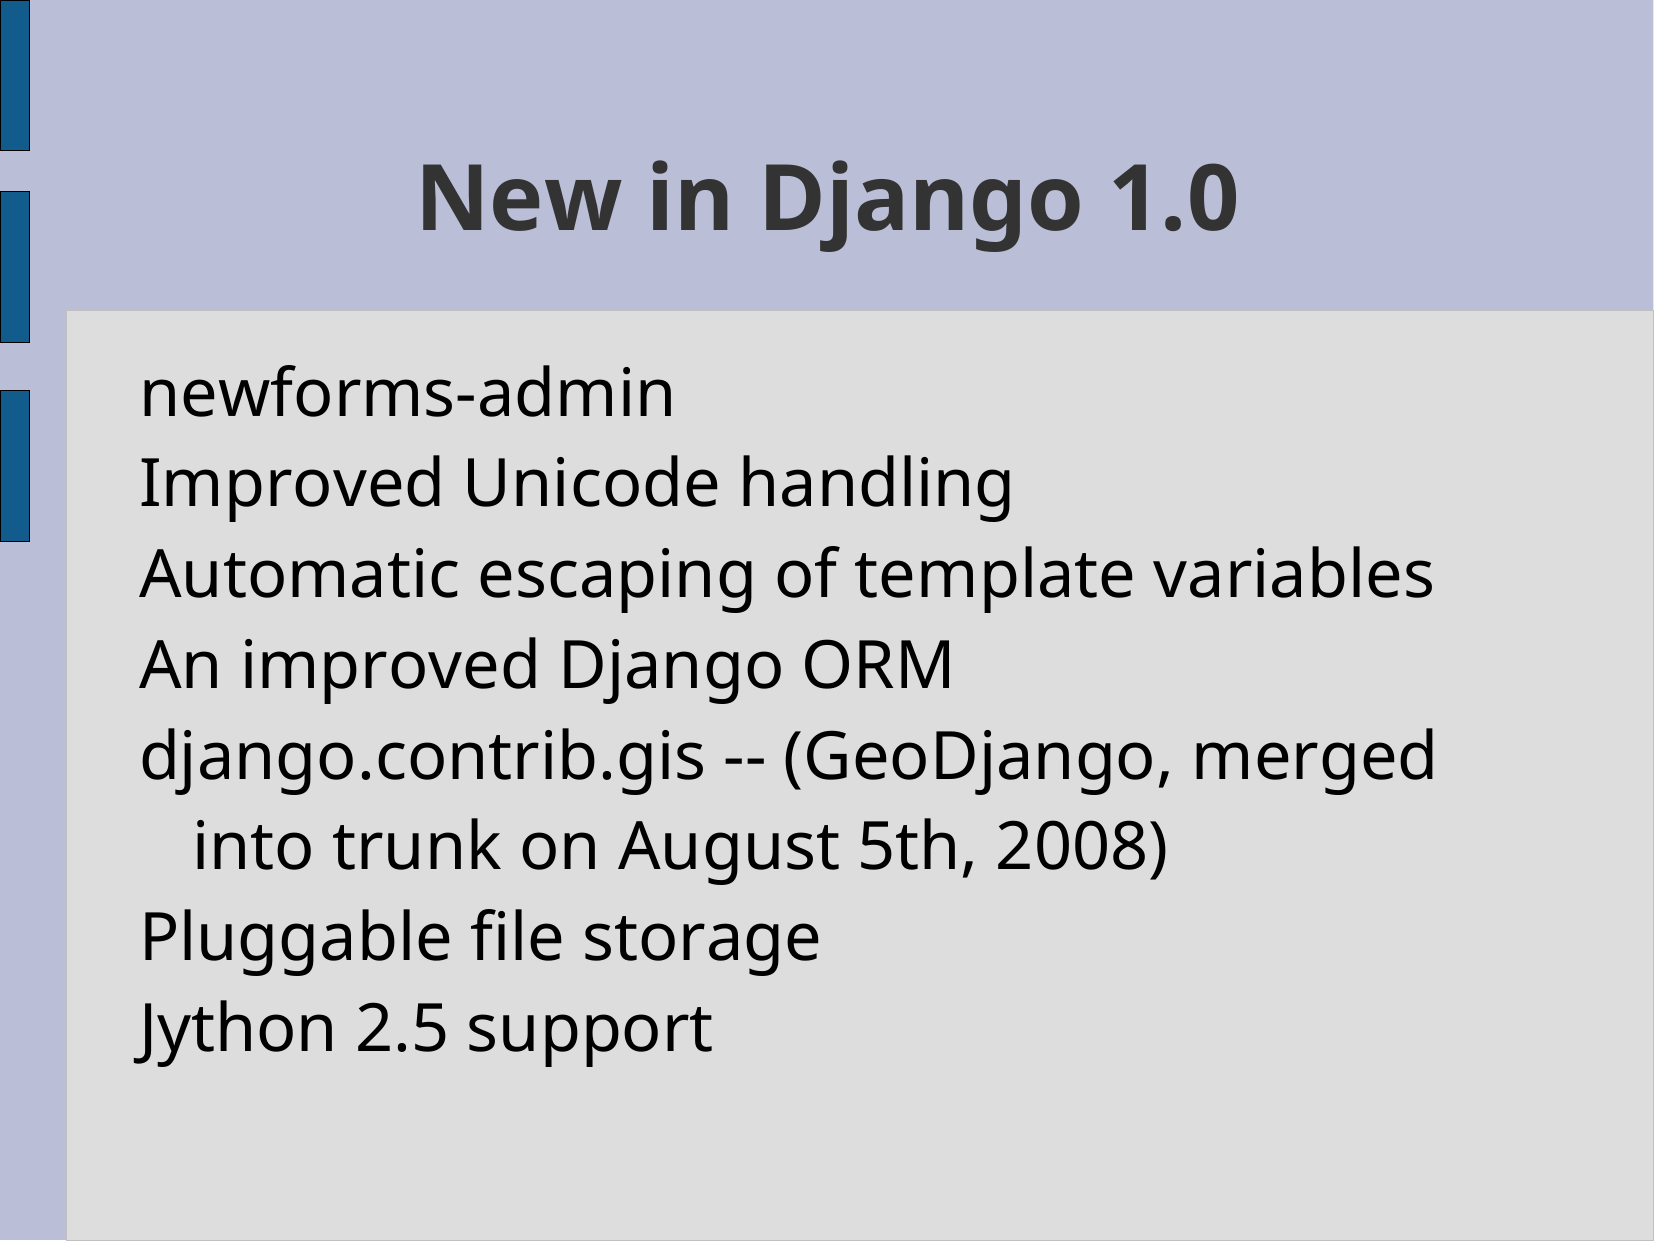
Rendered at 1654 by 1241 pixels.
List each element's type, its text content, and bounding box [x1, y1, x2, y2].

title New in Django 1.0 [121, 98, 1534, 291]
list newforms-admin Improved Unicode handling Automatic escaping of template variables An improved Django ORM django.contrib.gis -- (GeoDjango, merged into trunk on August 5th, 2008) Pluggable file storage Jython 2.5 support [121, 344, 1534, 1112]
